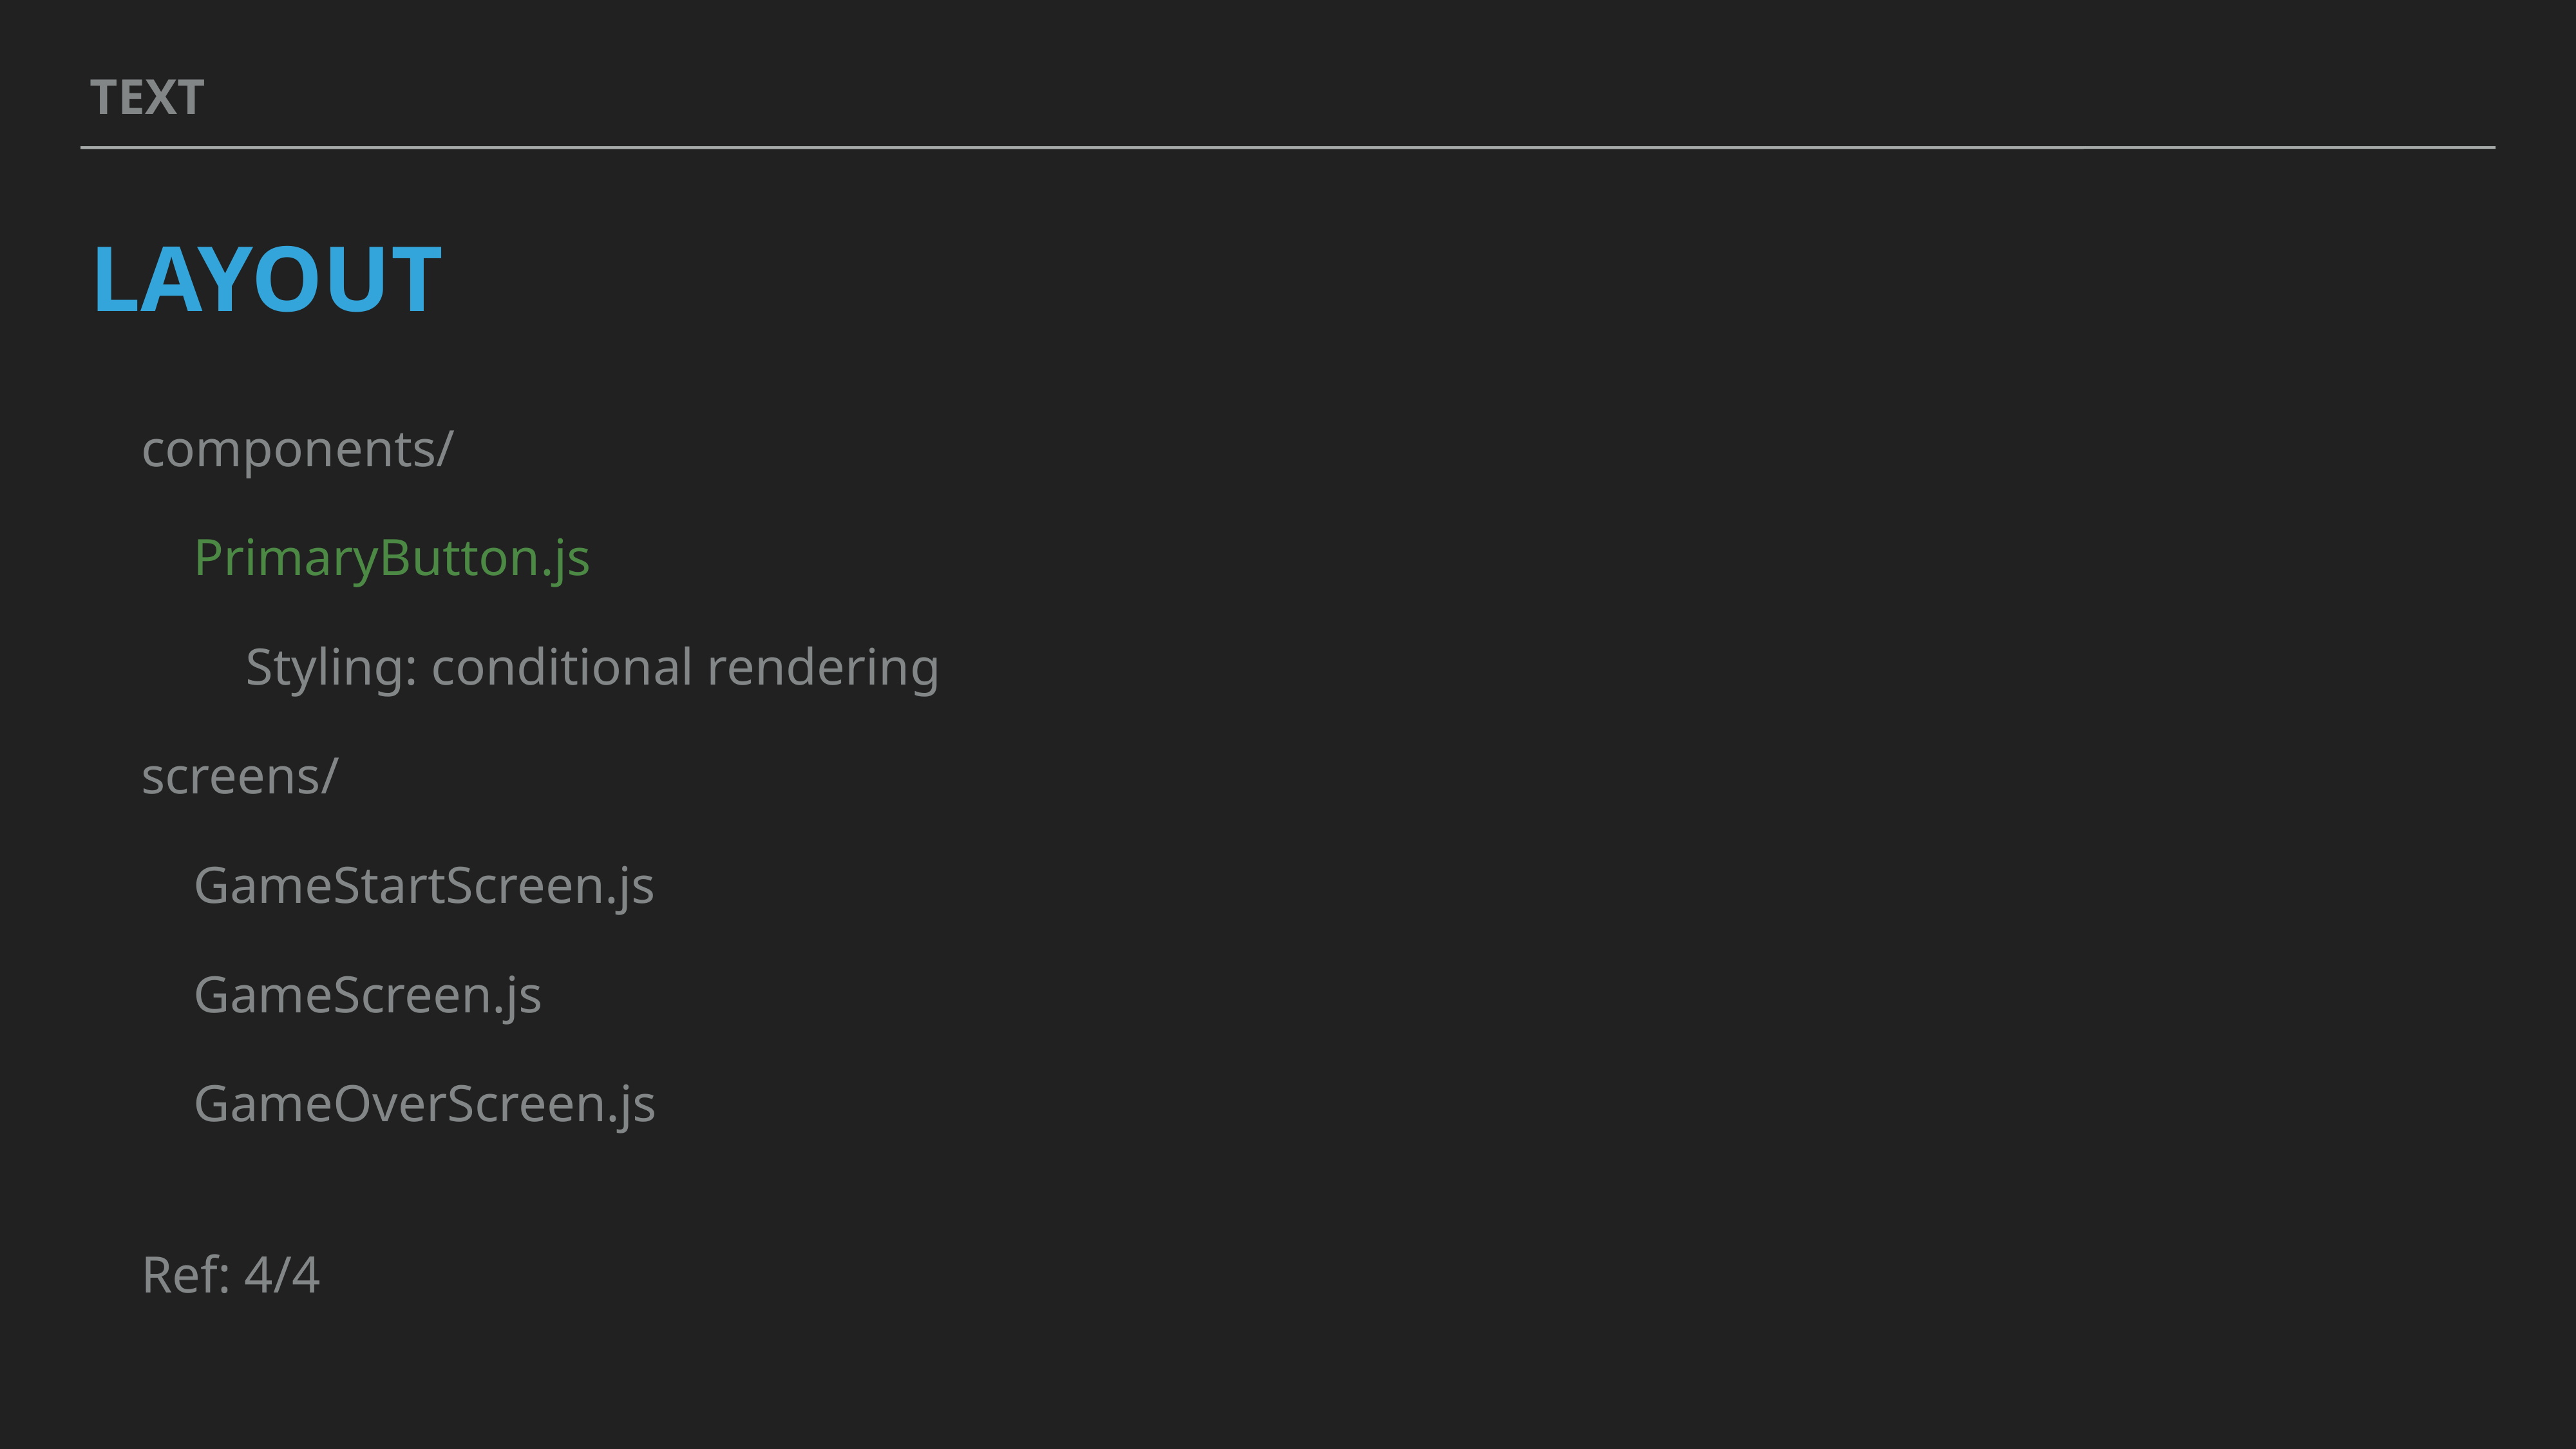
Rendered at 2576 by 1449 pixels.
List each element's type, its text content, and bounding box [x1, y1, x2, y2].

text_box Layout [80, 228, 2496, 336]
text_box components/ PrimaryButton.js Styling: conditional rendering screens/ GameStartScreen.js GameScreen.js GameOverScreen.js Ref: 4/4 [80, 408, 2496, 1315]
